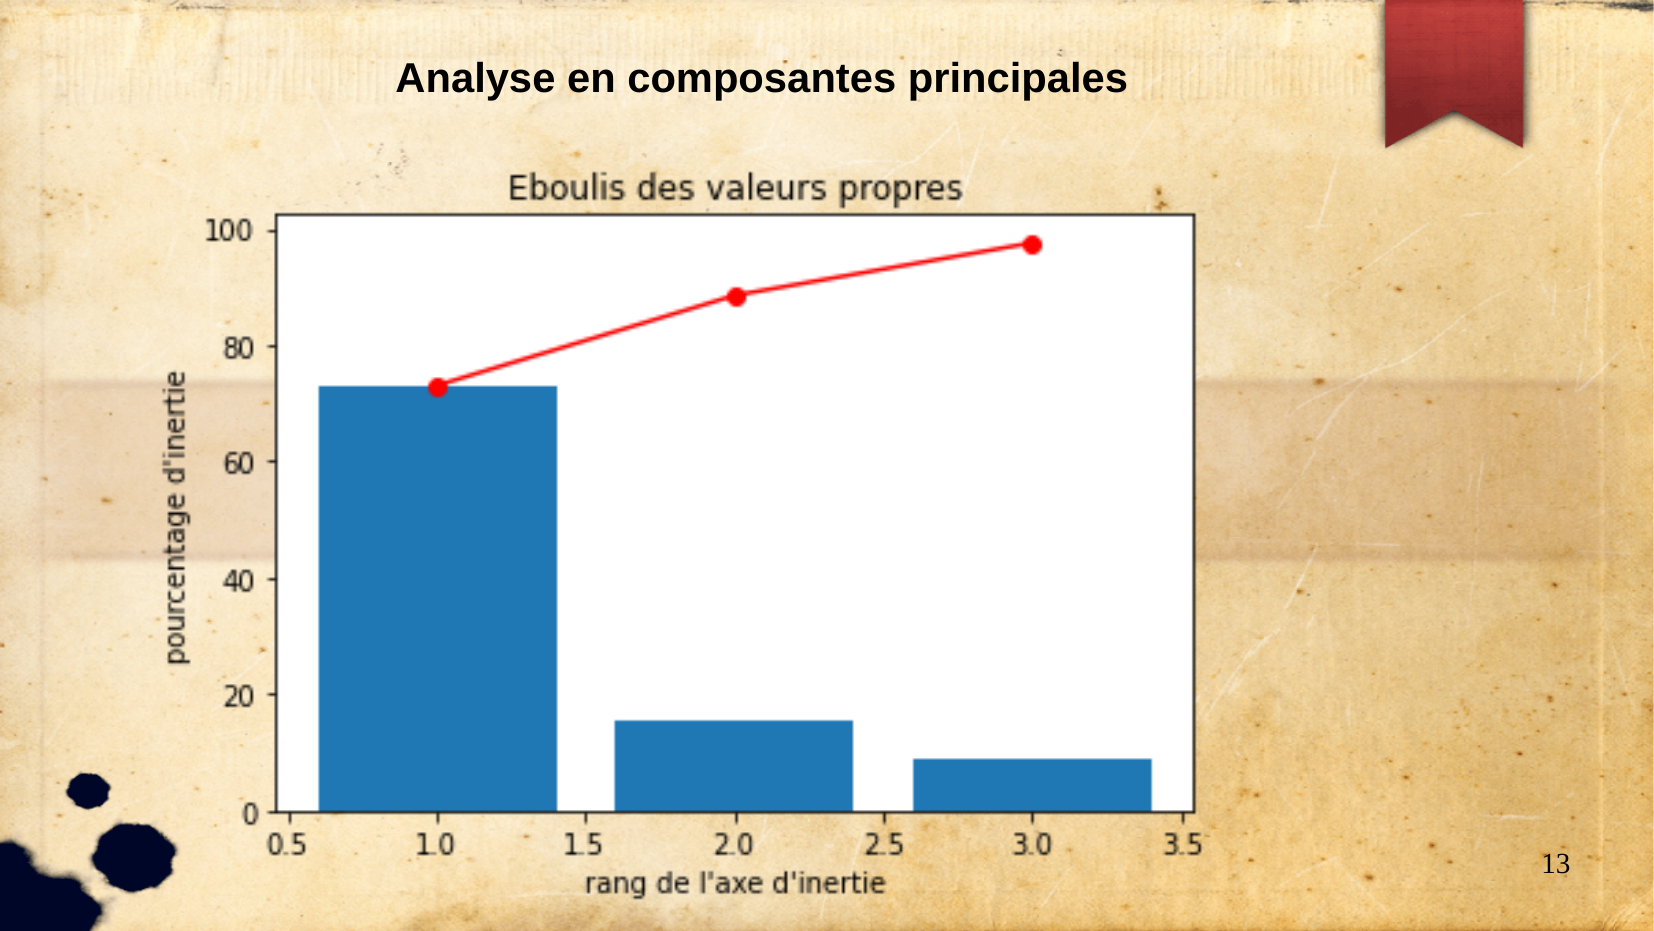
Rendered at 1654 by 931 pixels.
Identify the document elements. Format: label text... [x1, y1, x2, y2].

title Analyse en composantes principales [17, 0, 1506, 156]
picture [0, 0, 1654, 931]
